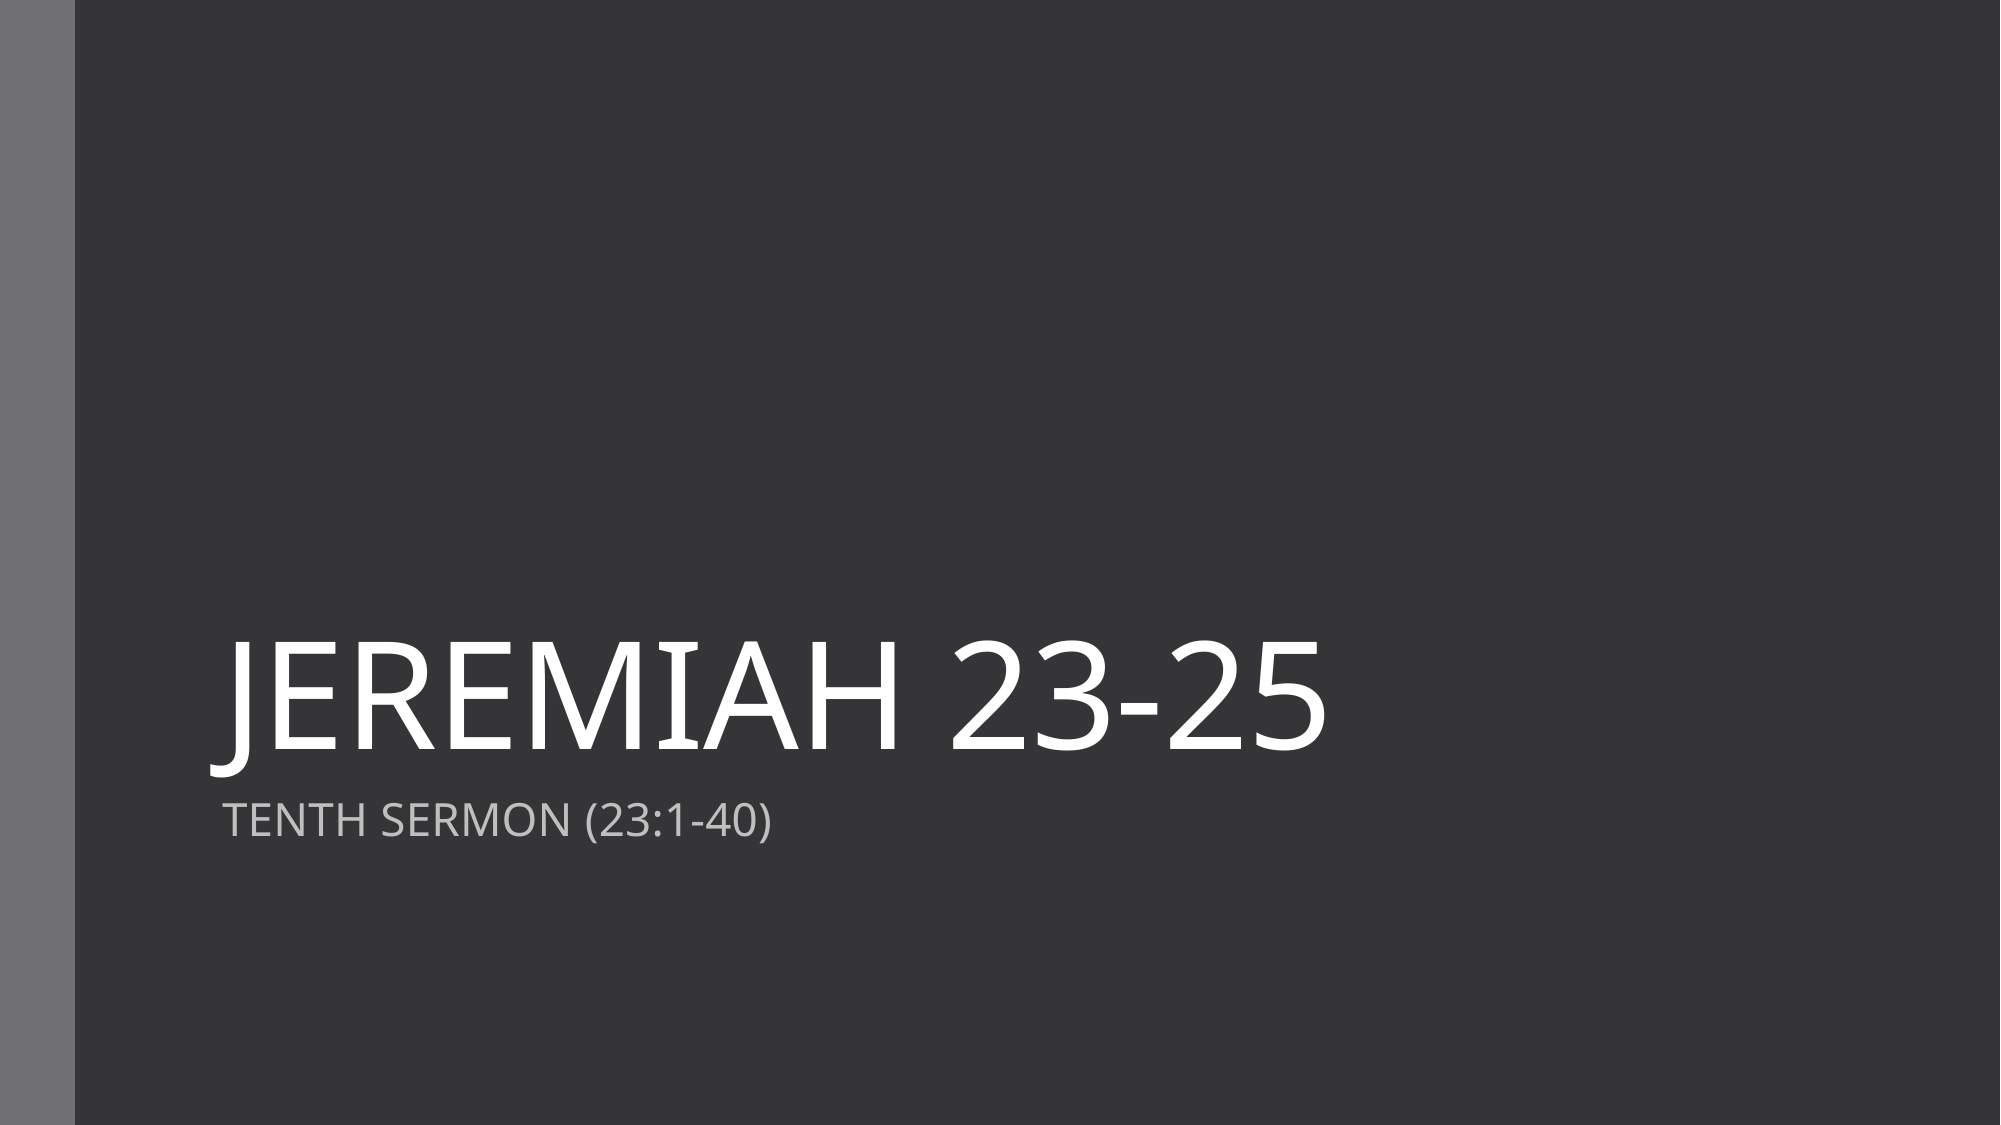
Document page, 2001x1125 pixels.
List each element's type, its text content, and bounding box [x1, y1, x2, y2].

title JEREMIAH 23-25 [206, 124, 1752, 787]
subtitle TENTH SERMON (23:1-40) [206, 787, 1752, 1066]
